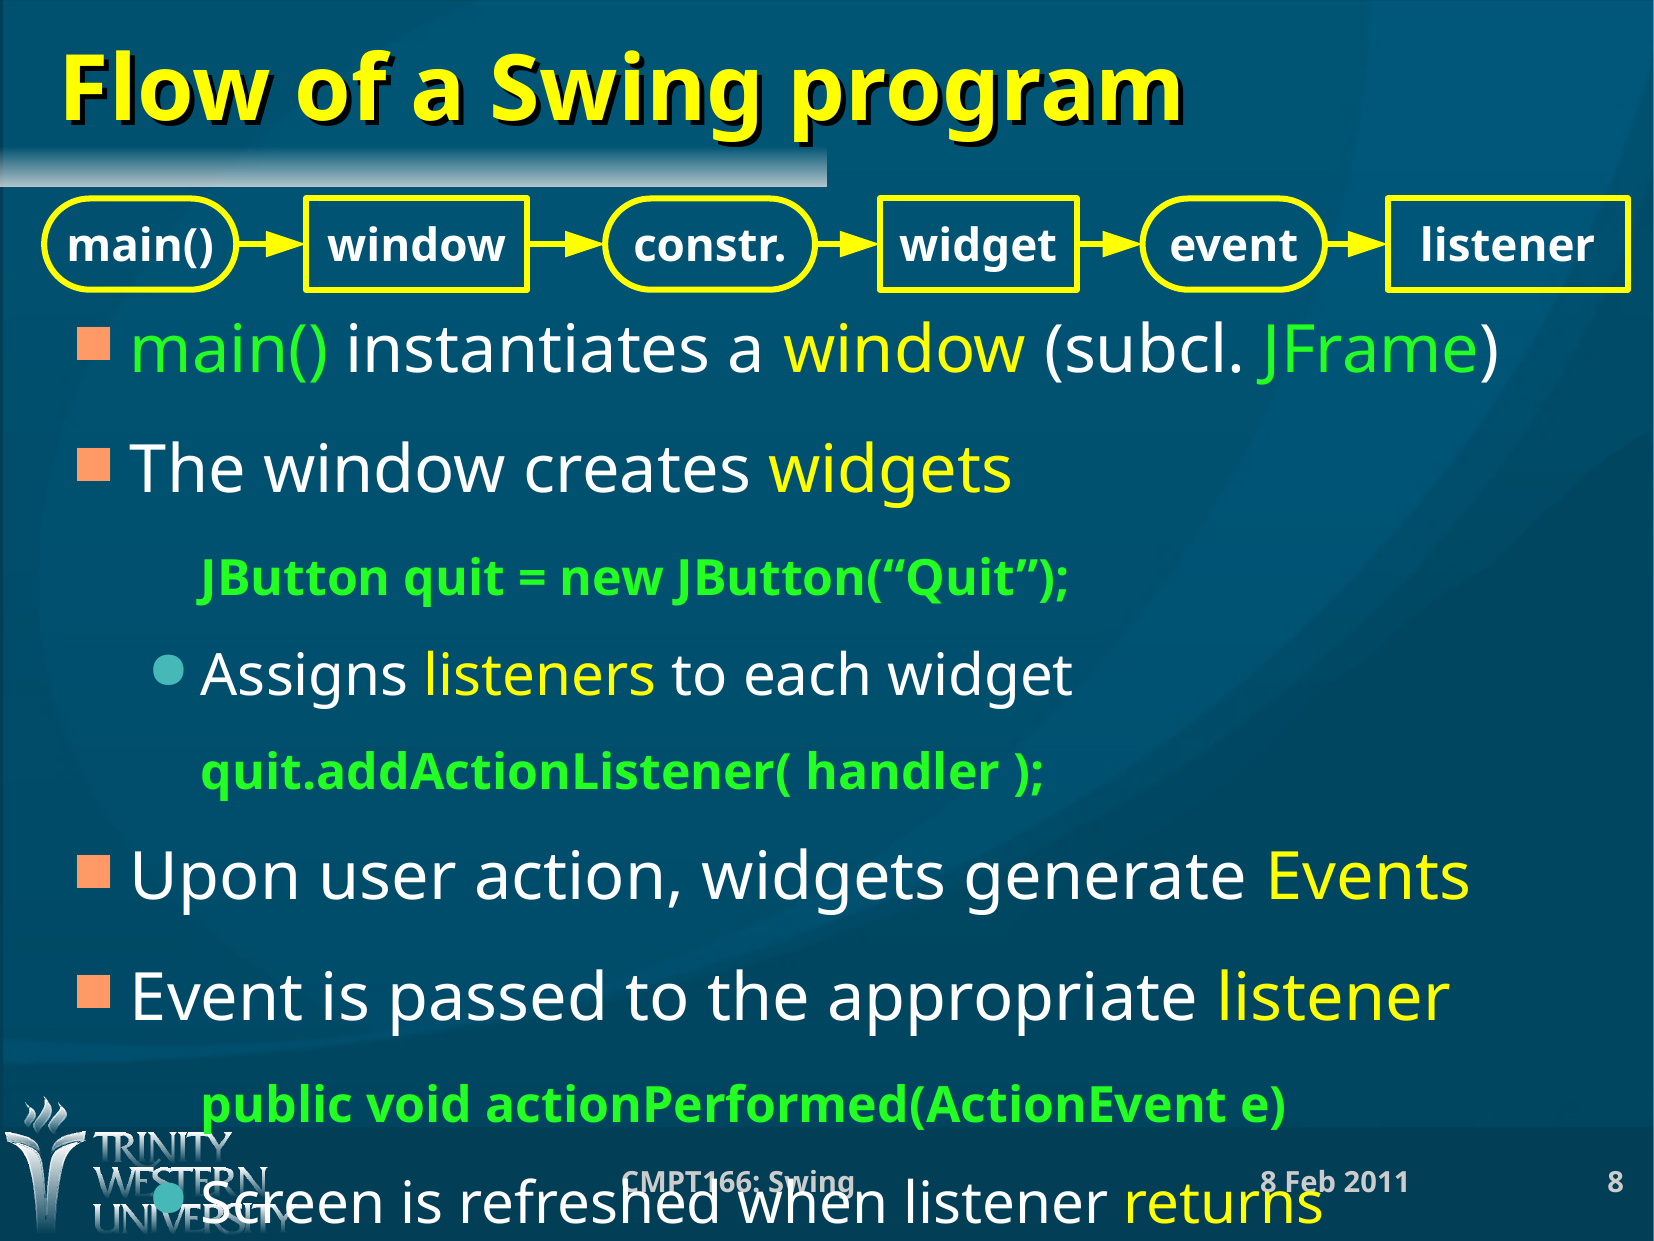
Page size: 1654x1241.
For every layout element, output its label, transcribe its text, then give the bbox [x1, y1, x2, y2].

text_box main() [44, 198, 237, 290]
text_box widget [879, 198, 1077, 290]
picture [304, 196, 529, 243]
picture [42, 196, 239, 292]
picture [603, 245, 817, 292]
picture [603, 196, 817, 243]
text_box event [1142, 198, 1325, 290]
picture [38, 1227, 54, 1232]
list main() instantiates a window (subcl. JFrame) The window creates widgets JButton quit = new JButton(“Quit”); Assigns listeners to each widget quit.addActionListener( handler ); Upon user action, widgets generate Events Event is passed to the appropriate listener public void actionPerformed(ActionEvent e) Screen is refreshed when listener returns [59, 301, 1625, 1136]
picture [304, 245, 529, 292]
picture [878, 245, 1079, 292]
text_box constr. [605, 198, 815, 290]
title Flow of a Swing program [59, 19, 1595, 148]
picture [1386, 196, 1630, 292]
picture [878, 196, 1079, 243]
picture [1140, 245, 1327, 292]
picture [1140, 196, 1327, 243]
text_box window [305, 198, 528, 290]
text_box listener [1387, 198, 1628, 290]
